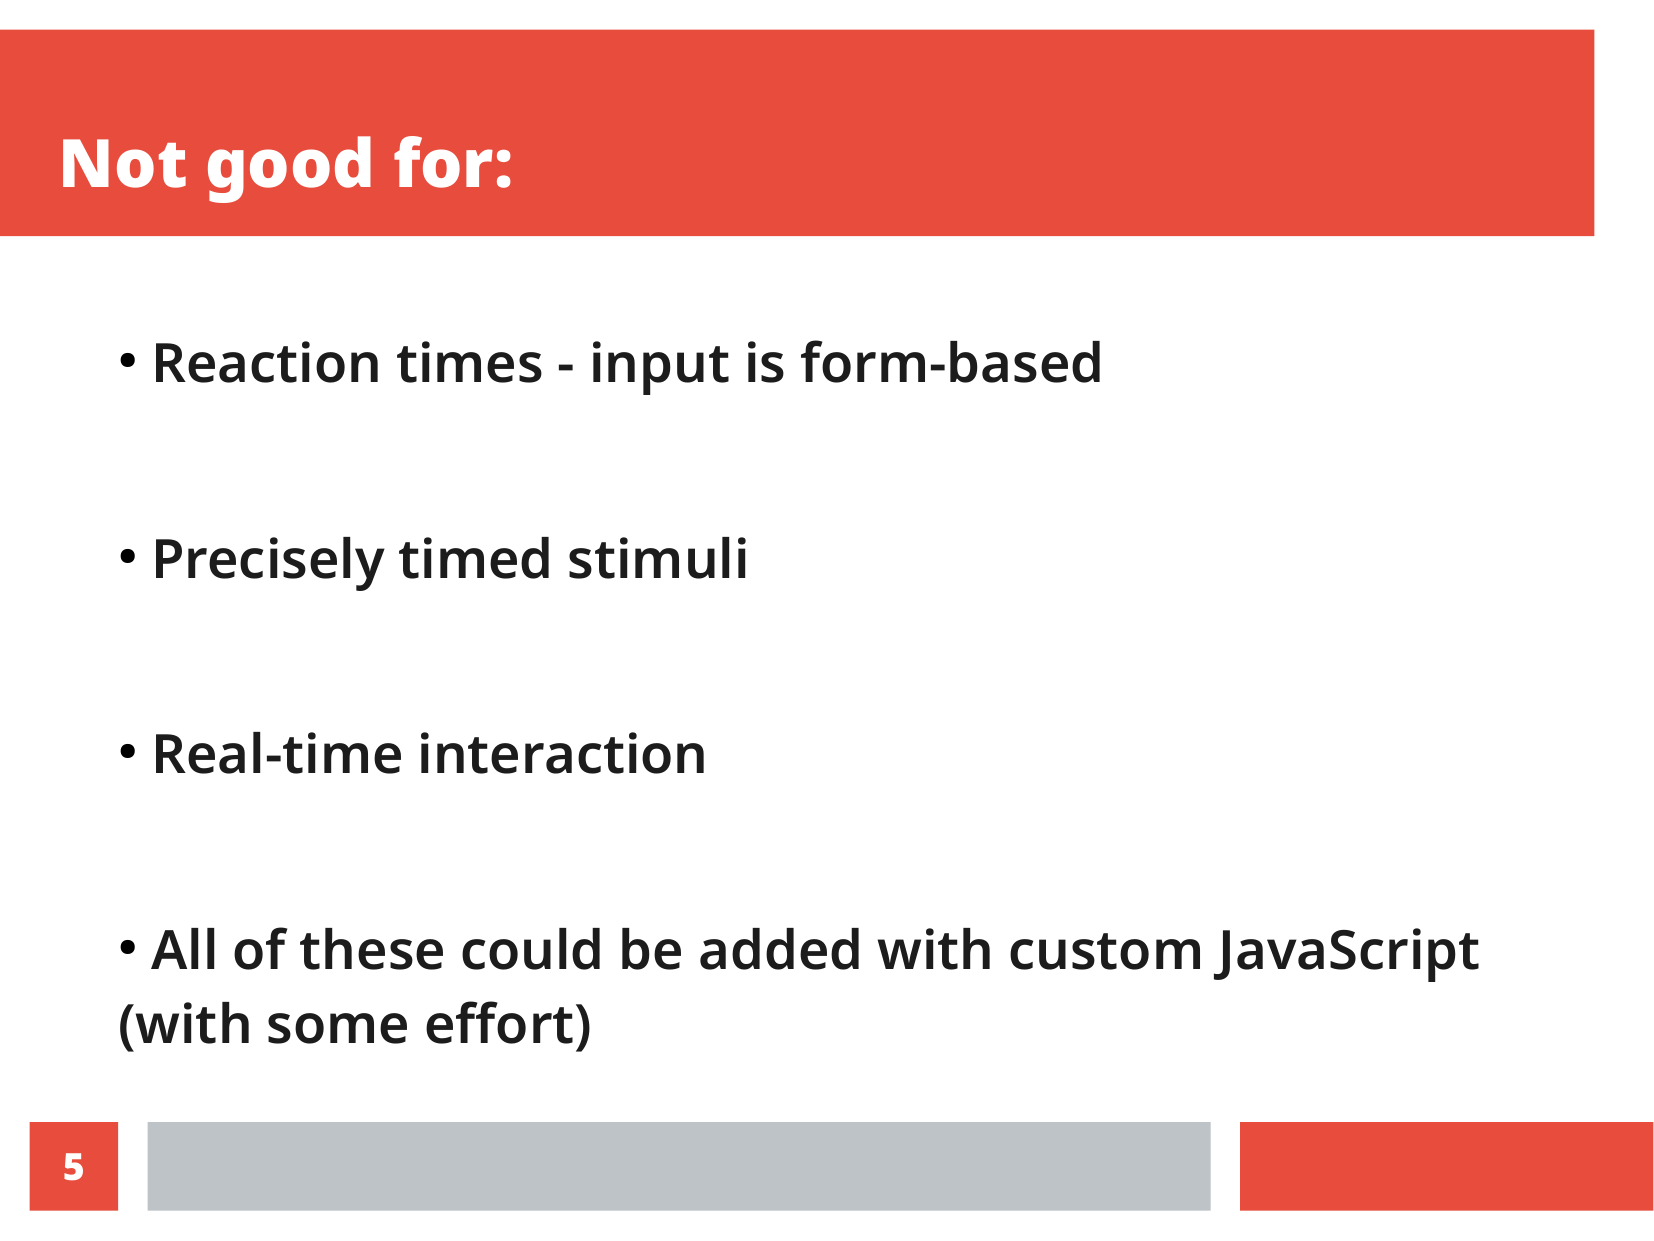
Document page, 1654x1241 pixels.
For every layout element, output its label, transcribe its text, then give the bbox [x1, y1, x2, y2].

title Not good for: [59, 59, 1595, 207]
list Reaction times - input is form-based Precisely timed stimuli Real-time interaction All of these could be added with custom JavaScript (with some effort) [59, 324, 1565, 1093]
